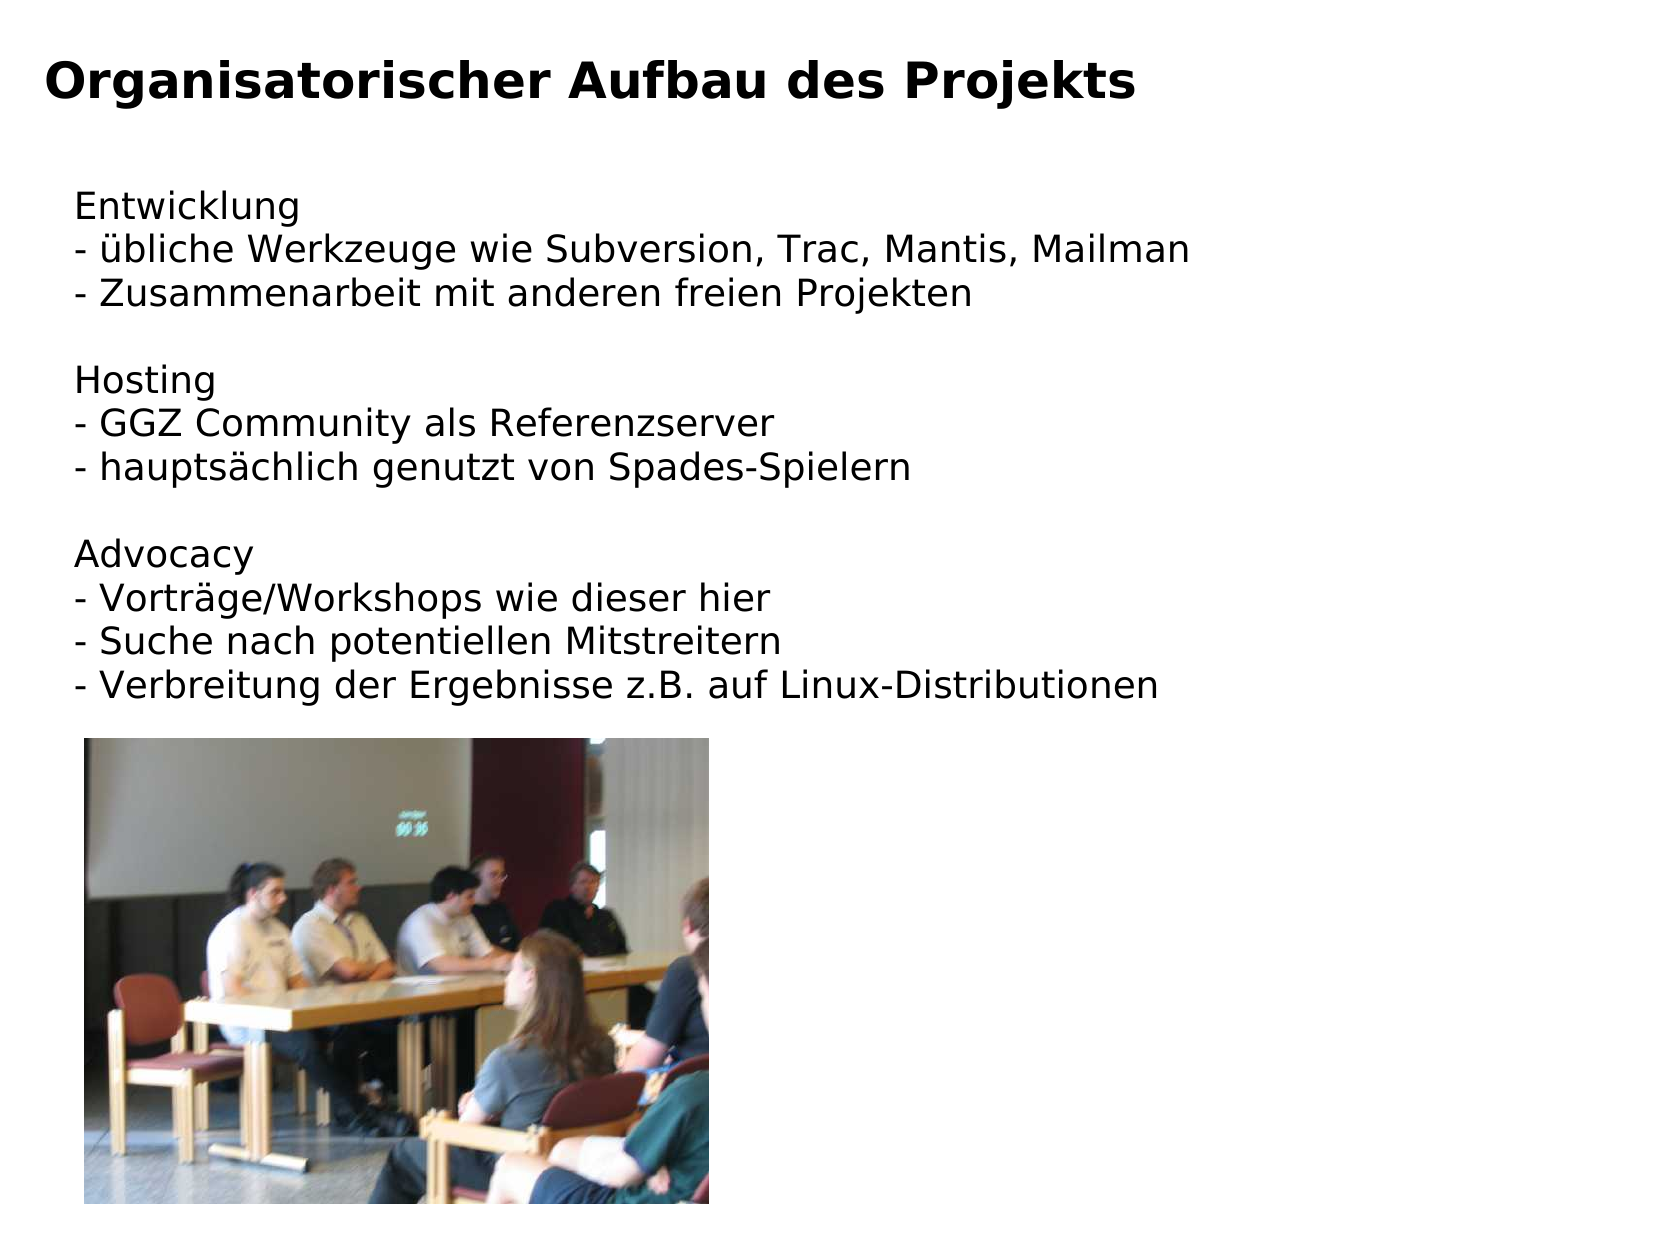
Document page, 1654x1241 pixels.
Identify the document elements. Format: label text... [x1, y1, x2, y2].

picture [84, 738, 709, 1205]
text_box Entwicklung - übliche Werkzeuge wie Subversion, Trac, Mantis, Mailman - Zusammenarbeit mit anderen freien Projekten Hosting - GGZ Community als Referenzserver - hauptsächlich genutzt von Spades-Spielern Advocacy - Vorträge/Workshops wie dieser hier - Suche nach potentiellen Mitstreitern - Verbreitung der Ergebnisse z.B. auf Linux-Distributionen [59, 177, 1595, 715]
text_box Organisatorischer Aufbau des Projekts [29, 45, 1625, 119]
